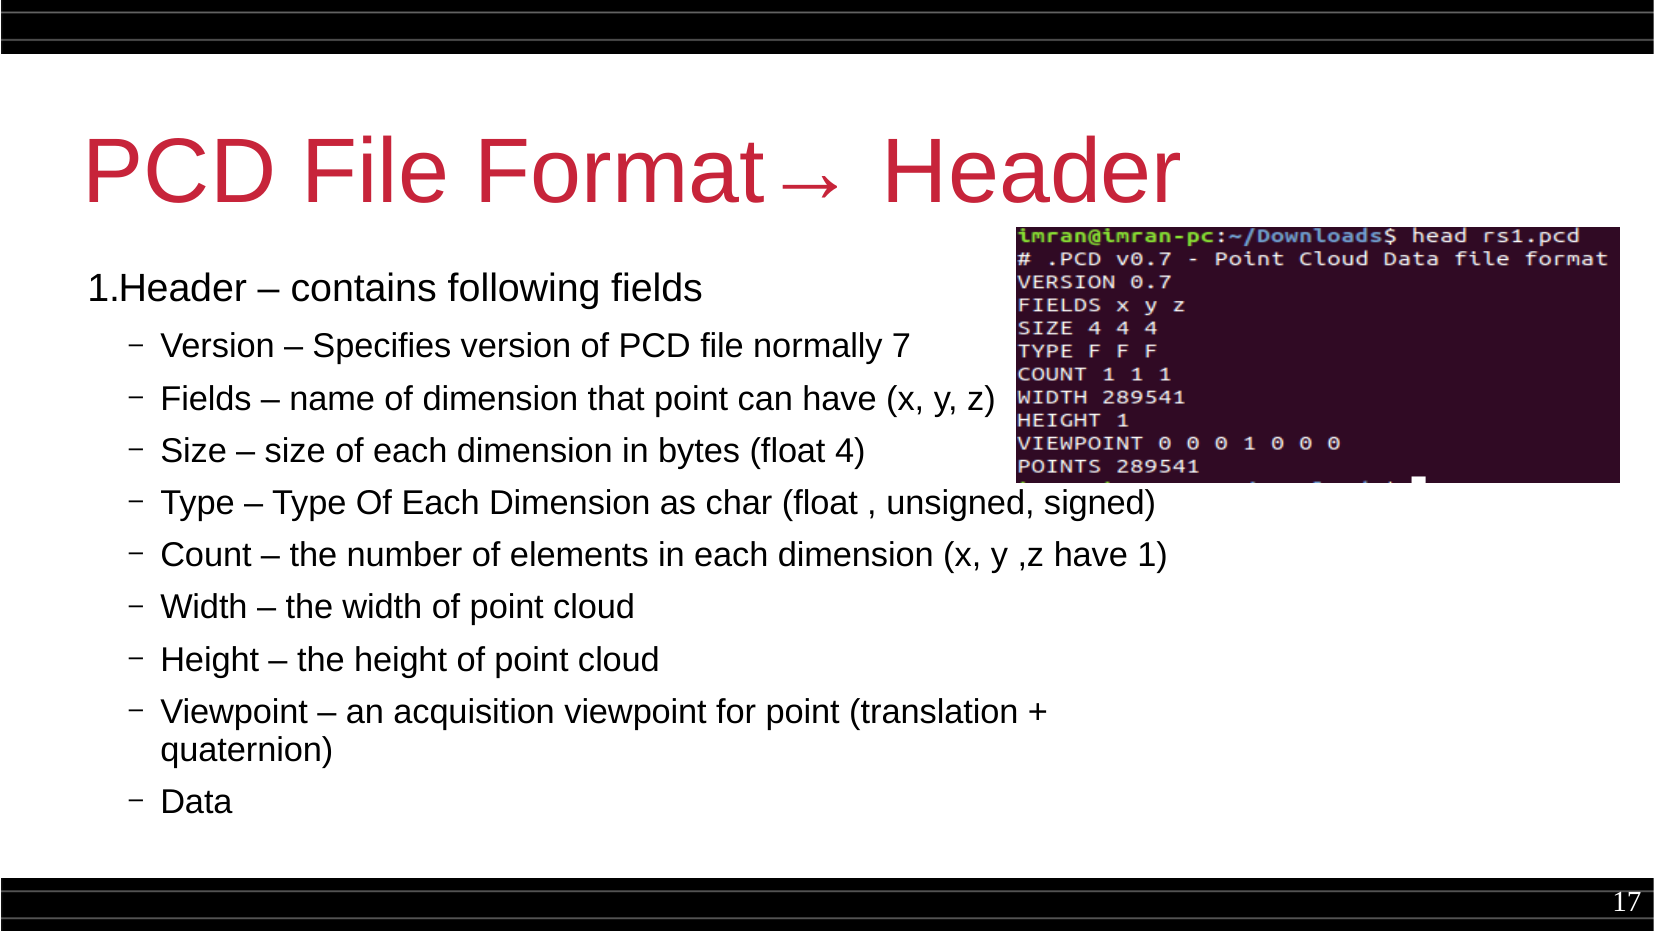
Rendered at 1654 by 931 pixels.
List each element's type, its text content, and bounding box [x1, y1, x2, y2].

picture [1, 0, 1654, 54]
picture [1016, 227, 1620, 483]
picture [1, 878, 1654, 931]
list Header – contains following fields Version – Specifies version of PCD file normally 7 Fields – name of dimension that point can have (x, y, z) Size – size of each dimension in bytes (float 4) Type – Type Of Each Dimension as char (float , unsigned, signed) Count – the number of elements in each dimension (x, y ,z have 1) Width – the width of point cloud Height – the height of point cloud Viewpoint – an acquisition viewpoint for point (translation + quaternion) Data [76, 265, 1195, 835]
title PCD File Format→ Header [82, 92, 1571, 249]
